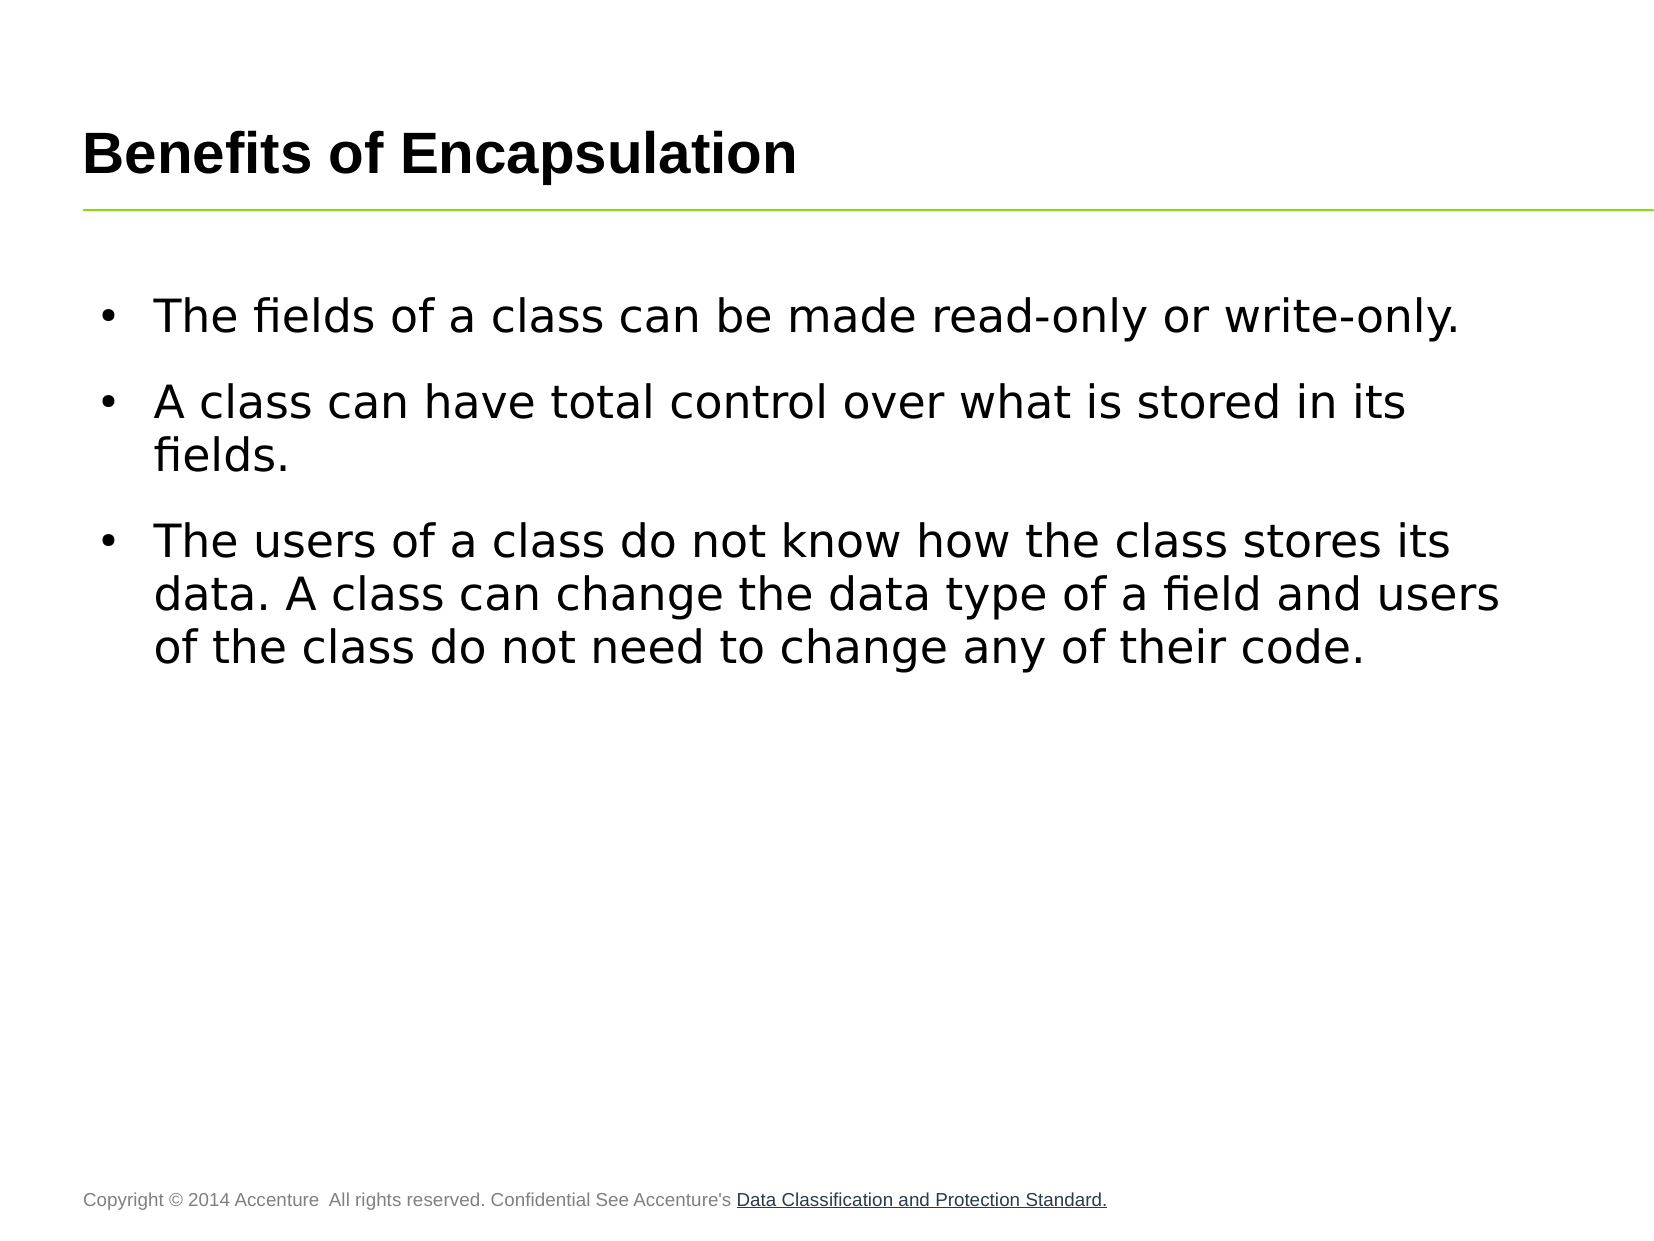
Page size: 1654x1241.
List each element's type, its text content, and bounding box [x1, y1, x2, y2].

title Benefits of Encapsulation [82, 39, 1571, 267]
list The fields of a class can be made read-only or write-only. A class can have total control over what is stored in its fields. The users of a class do not know how the class stores its data. A class can change the data type of a field and users of the class do not need to change any of their code. [82, 290, 1538, 1170]
